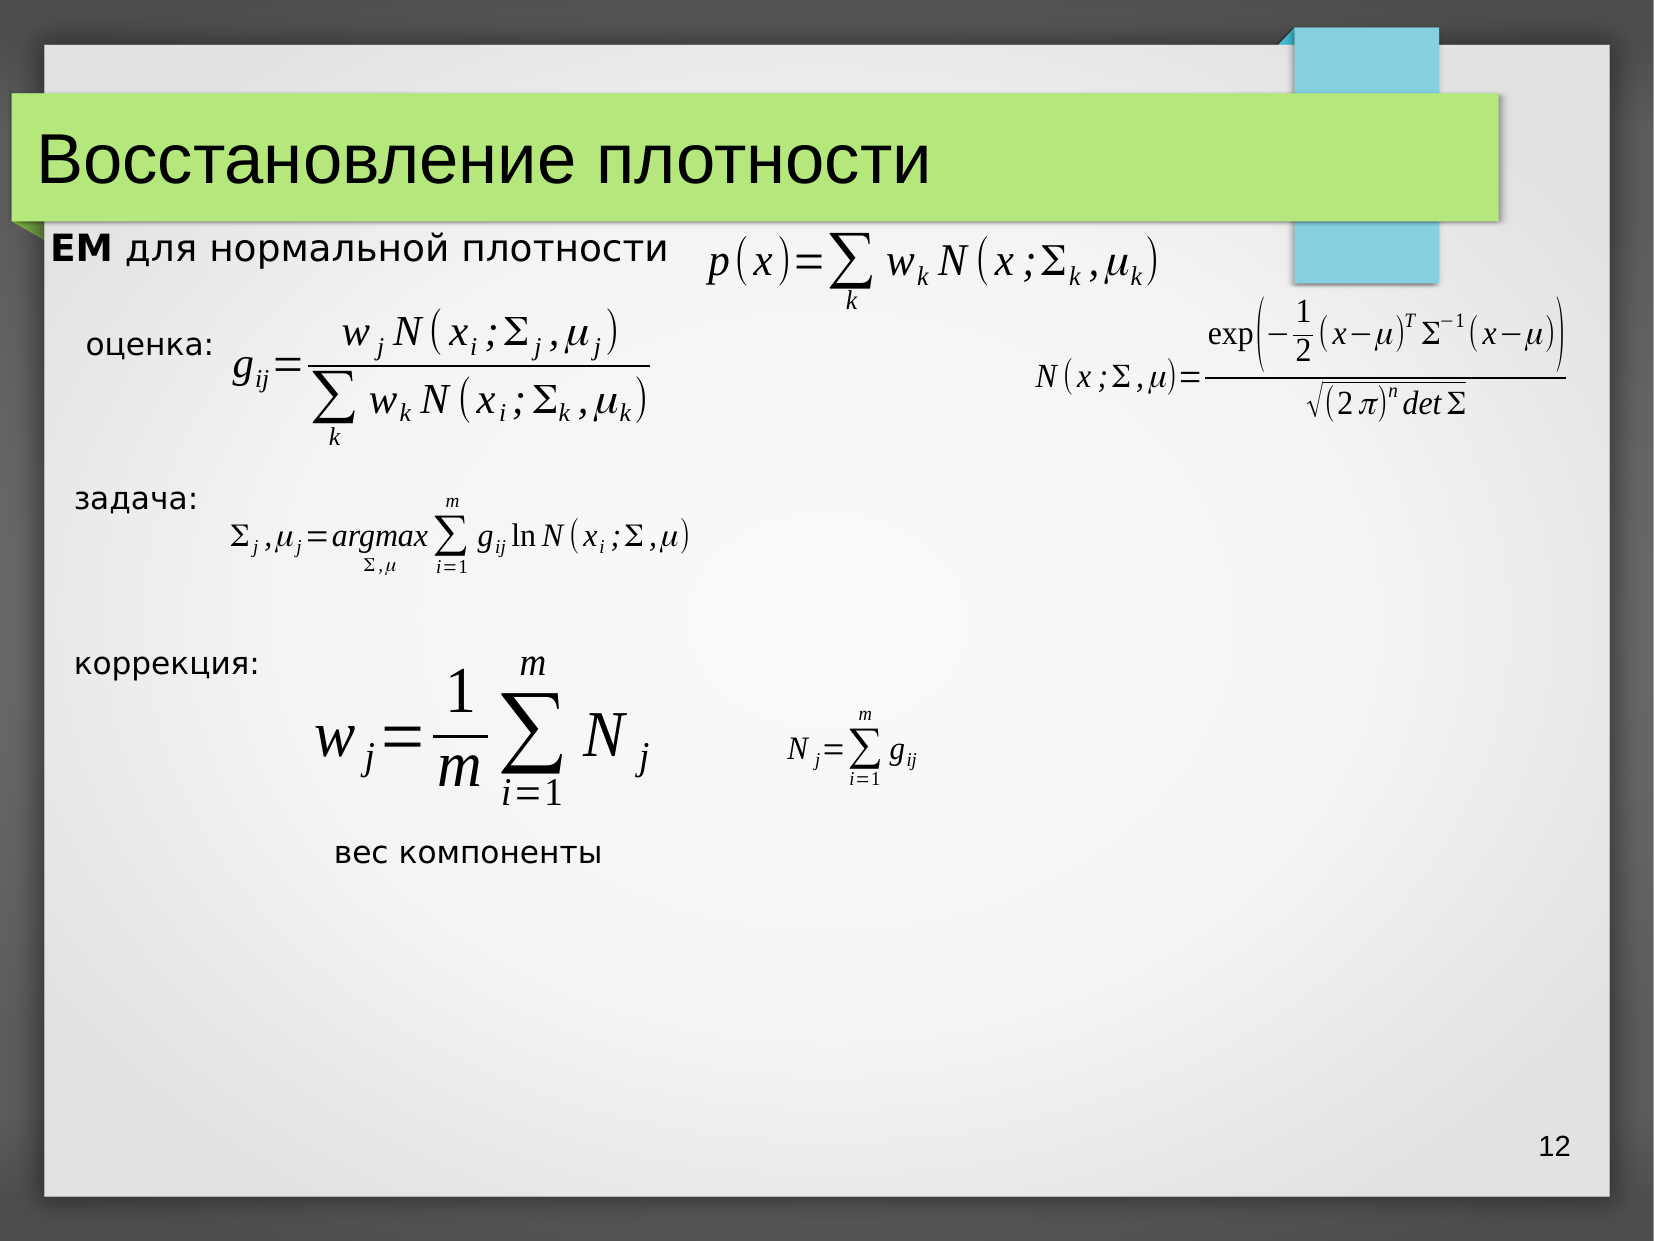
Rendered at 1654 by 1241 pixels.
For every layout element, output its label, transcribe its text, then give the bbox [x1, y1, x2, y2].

chart [696, 229, 1575, 426]
text_box оценка: [70, 318, 224, 378]
text_box коррекция: [59, 637, 284, 697]
chart [307, 649, 657, 818]
title Восстановление плотности [35, 118, 1489, 200]
text_box задача: [59, 473, 225, 532]
text_box вес компоненты [318, 826, 662, 886]
text_box EM для нормальной плотности [35, 219, 1170, 296]
chart [224, 307, 659, 454]
picture [0, 0, 1654, 1241]
chart [779, 706, 924, 792]
chart [222, 494, 697, 579]
